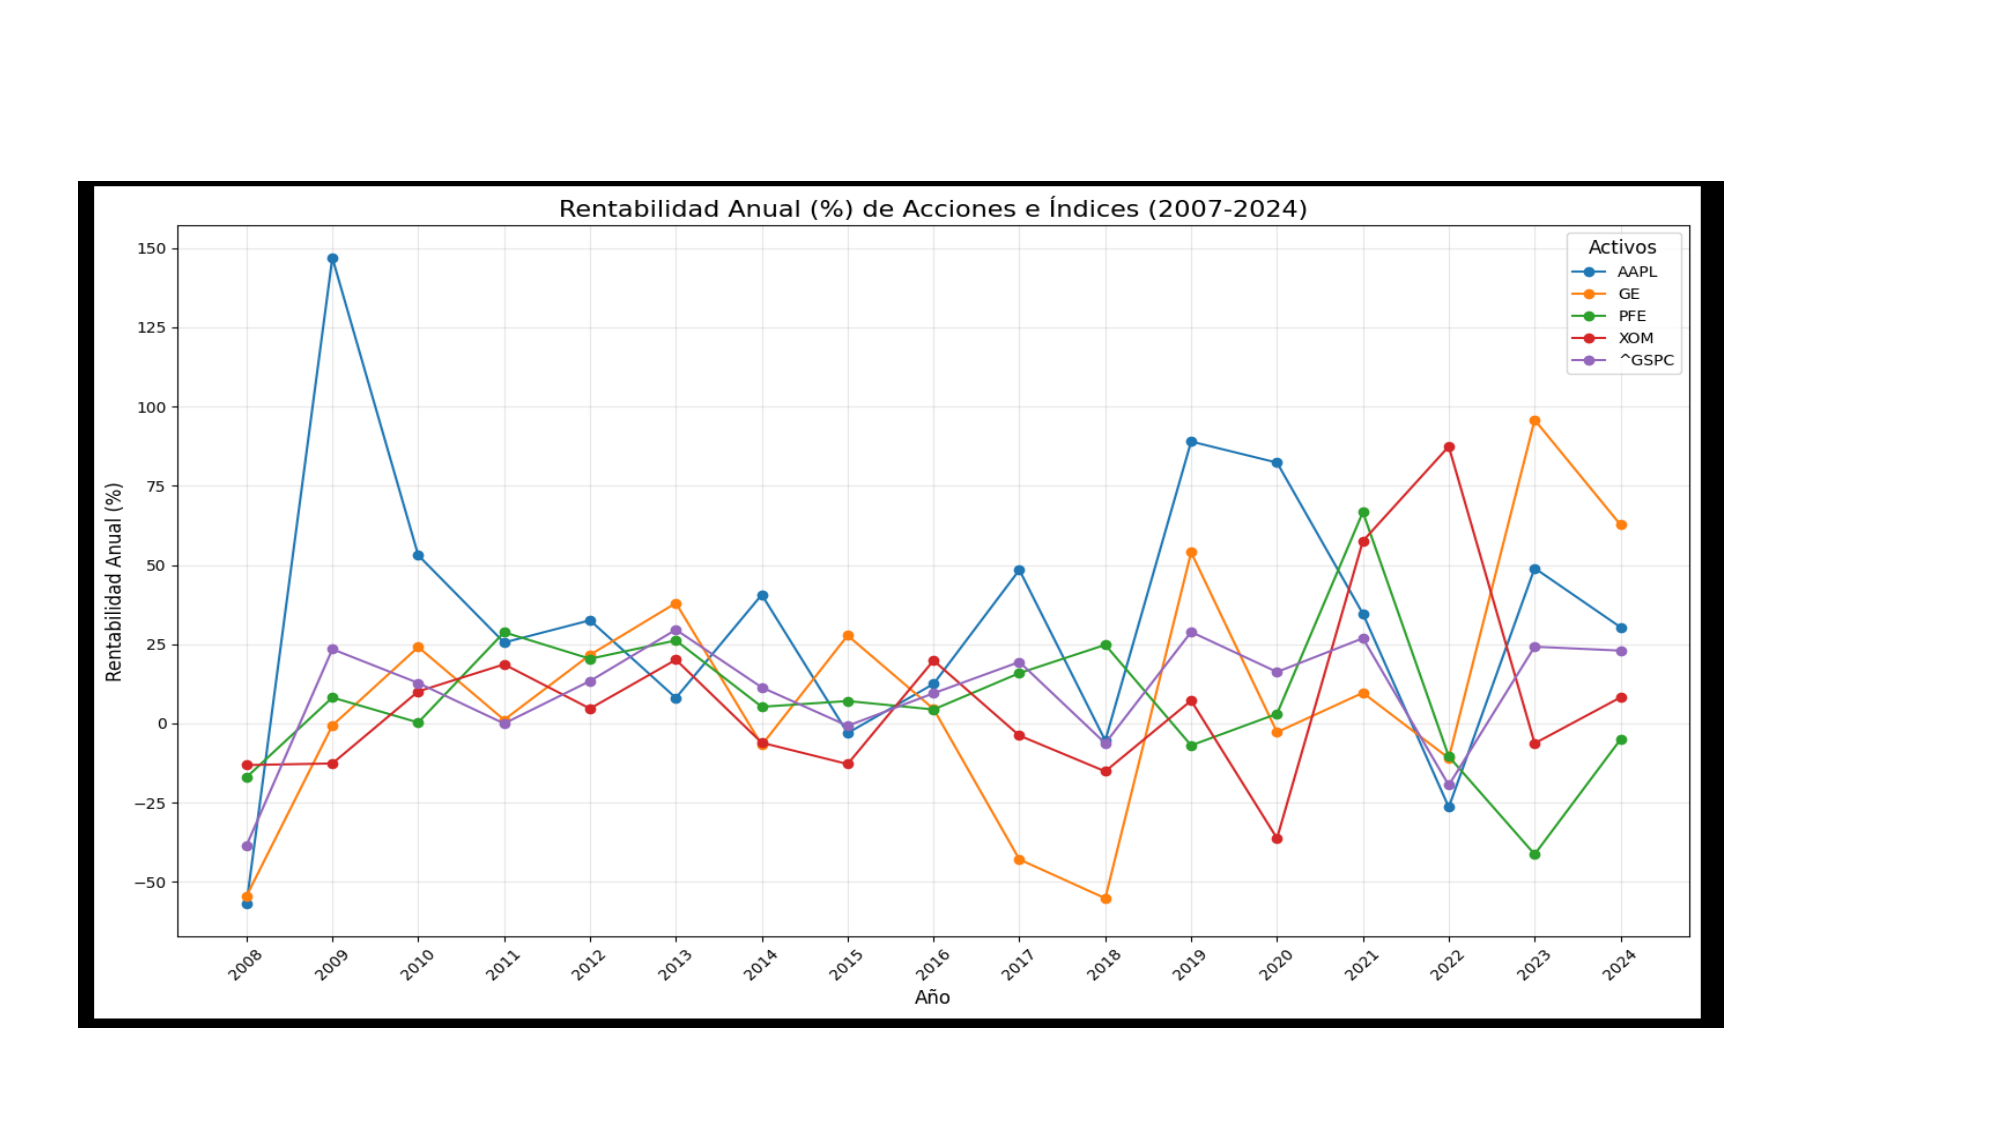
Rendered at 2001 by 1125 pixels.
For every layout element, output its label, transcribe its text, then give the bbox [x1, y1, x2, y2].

picture [78, 181, 1724, 1028]
title Rentabilidad total 2010-2024 [0, 15, 1501, 213]
